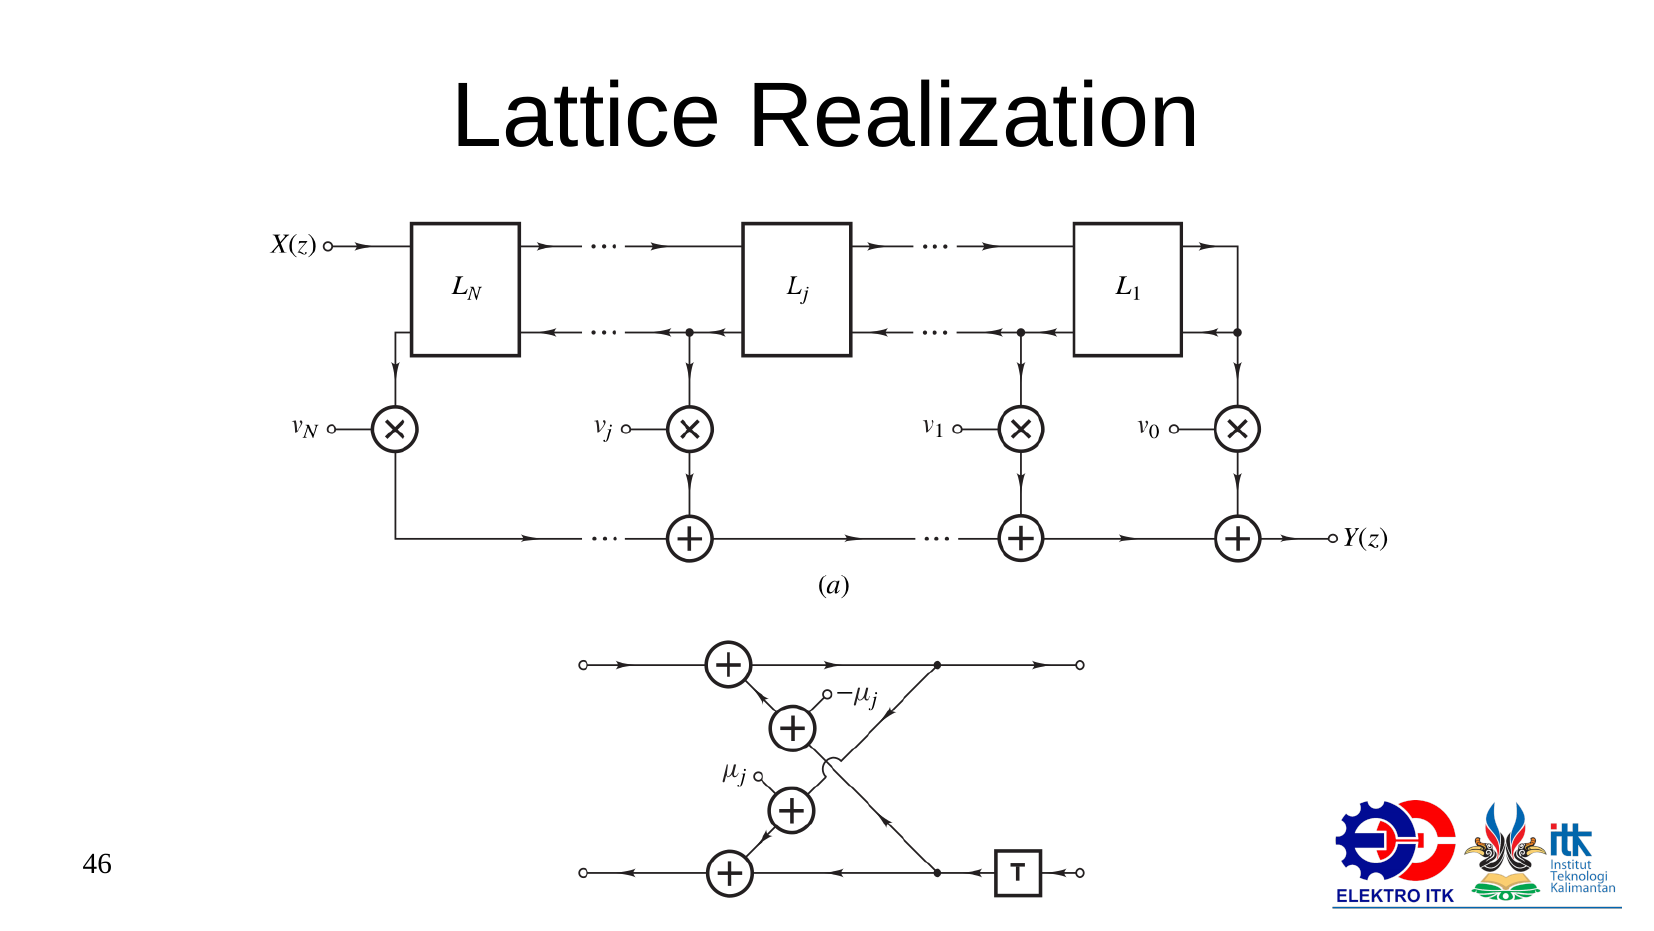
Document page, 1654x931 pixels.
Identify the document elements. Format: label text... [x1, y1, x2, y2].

picture [263, 217, 1391, 901]
title Lattice Realization [82, 37, 1571, 193]
picture [1332, 800, 1622, 918]
